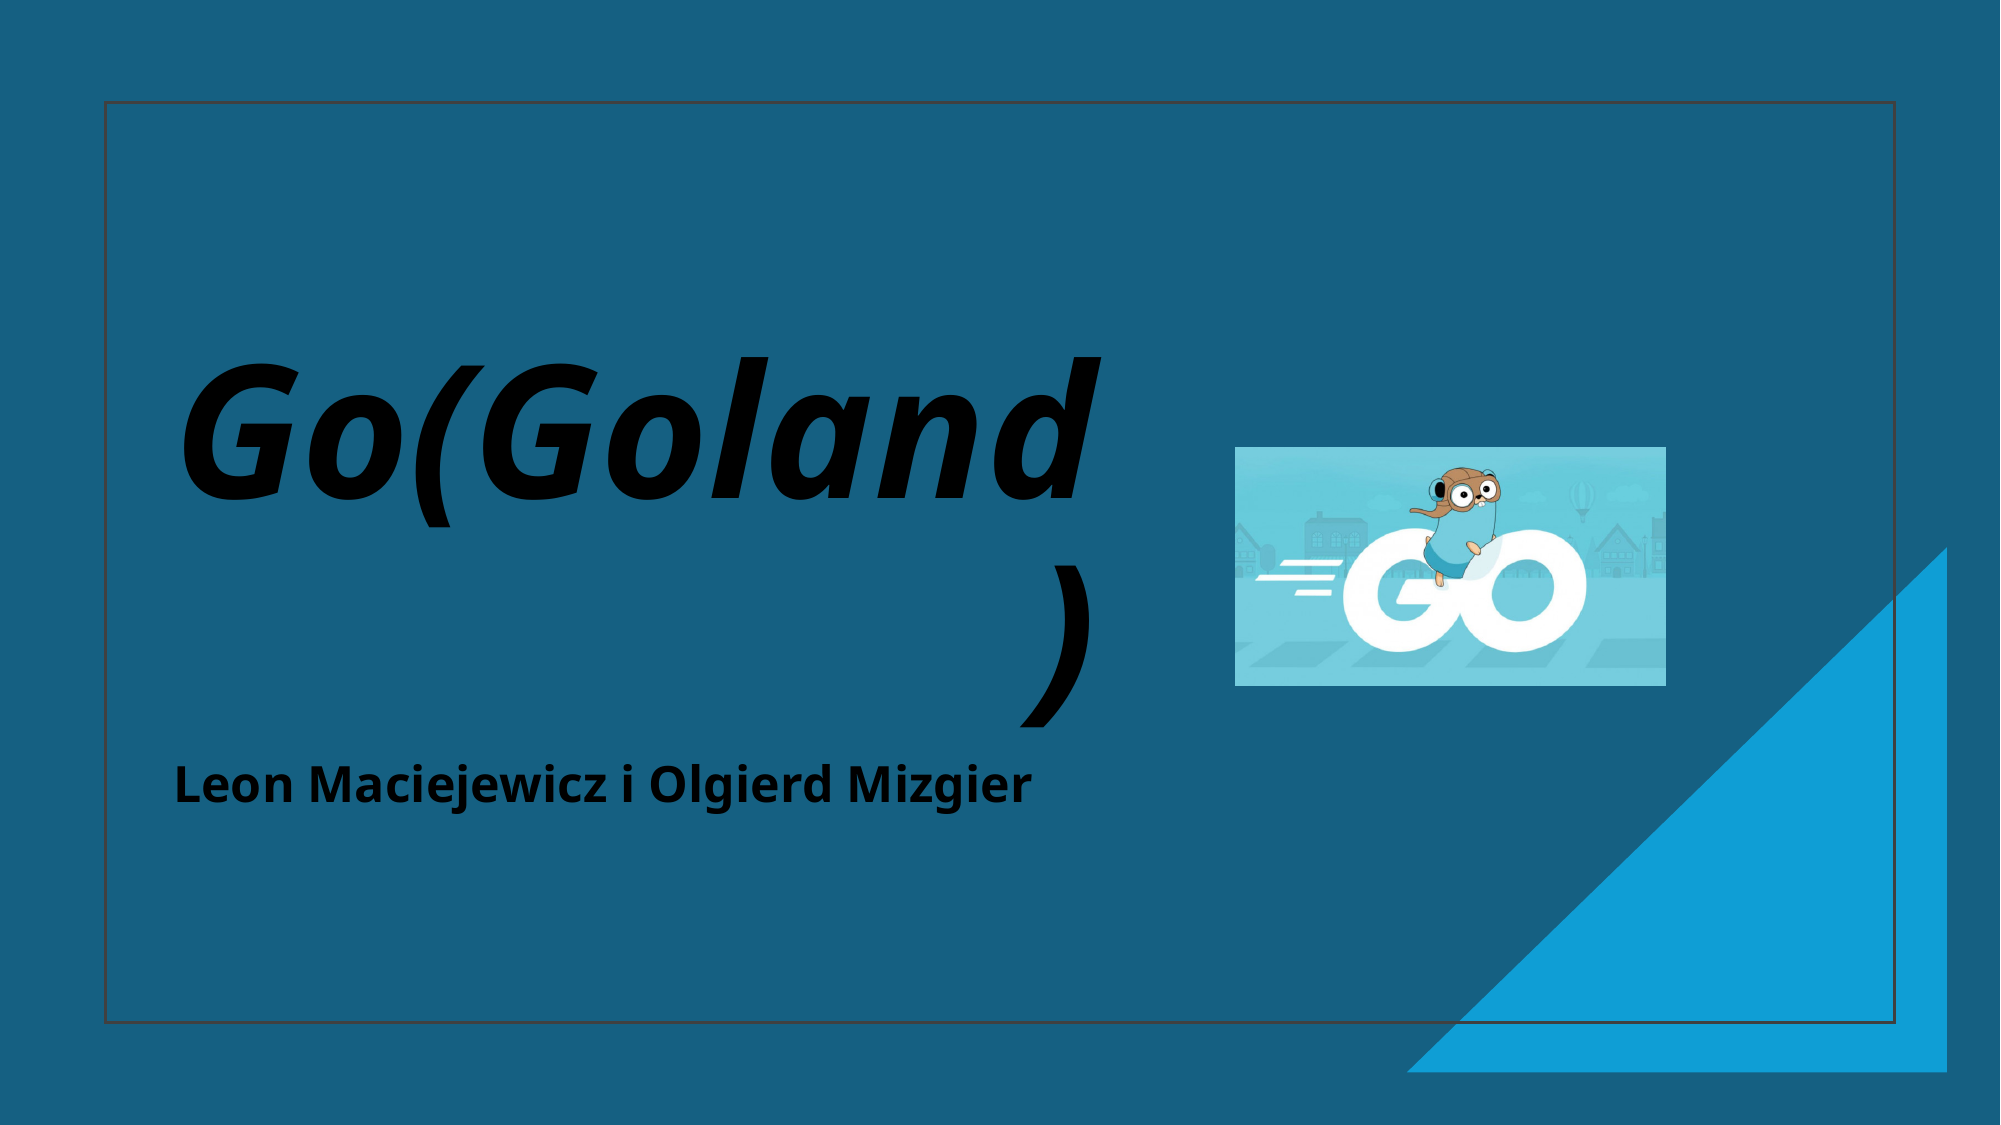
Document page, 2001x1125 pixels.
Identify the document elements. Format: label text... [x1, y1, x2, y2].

picture [1235, 447, 1666, 686]
subtitle Leon Maciejewicz i Olgierd Mizgier [158, 751, 1131, 968]
title Go(Goland) [158, 226, 1131, 747]
text_box [0, 0, 2000, 1125]
